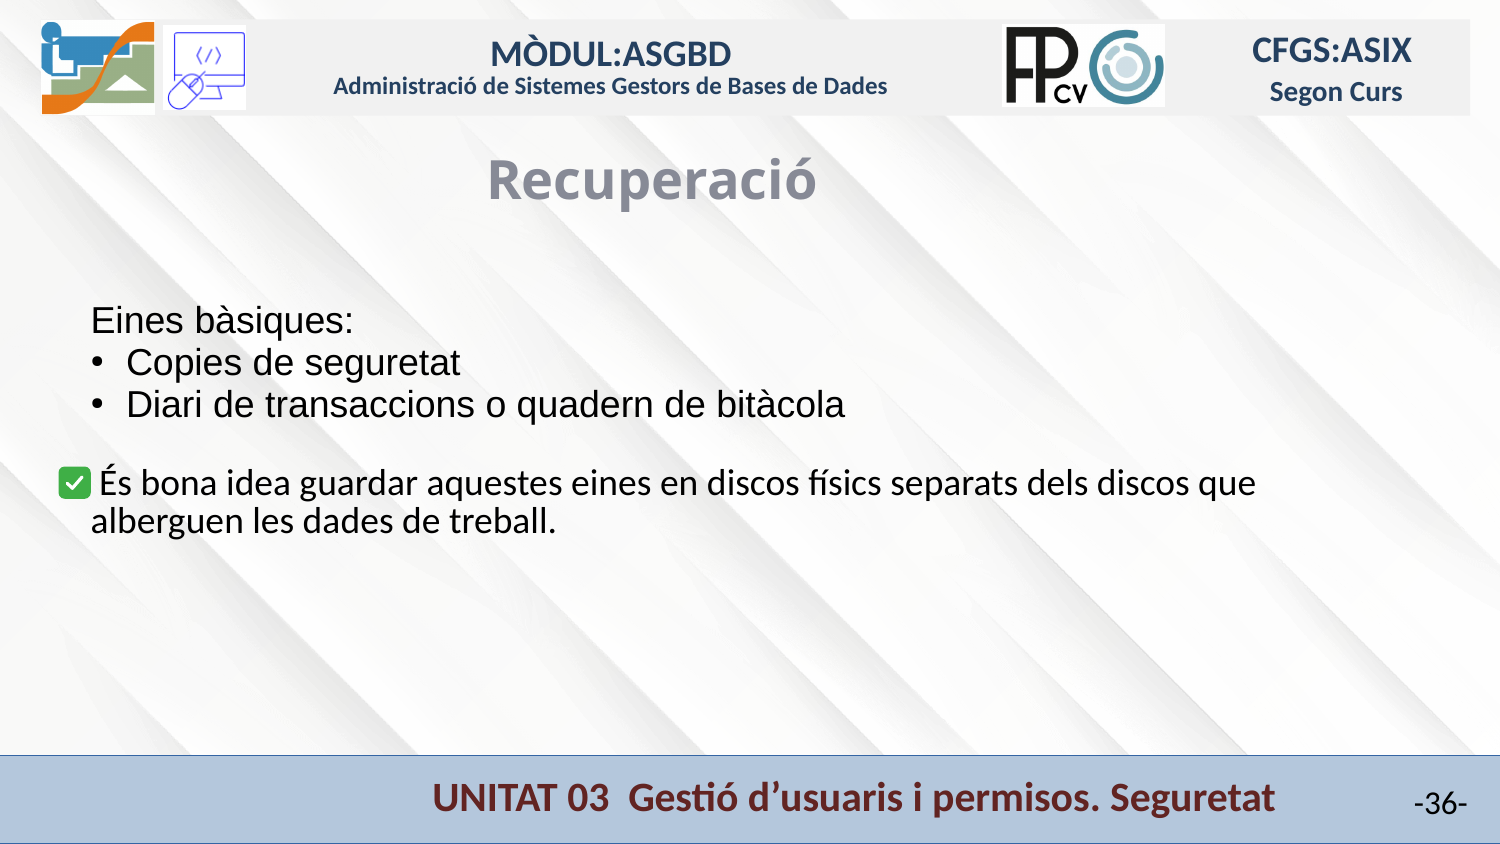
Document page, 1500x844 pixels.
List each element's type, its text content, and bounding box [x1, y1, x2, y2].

picture [0, 0, 1500, 755]
text_box Eines bàsiques: Copies de seguretat Diari de transaccions o quadern de bitàcola És bona idea guardar aquestes eines en discos físics separats dels discos que alberguen les dades de treball. [75, 291, 1380, 626]
title Recuperació [486, 145, 890, 224]
